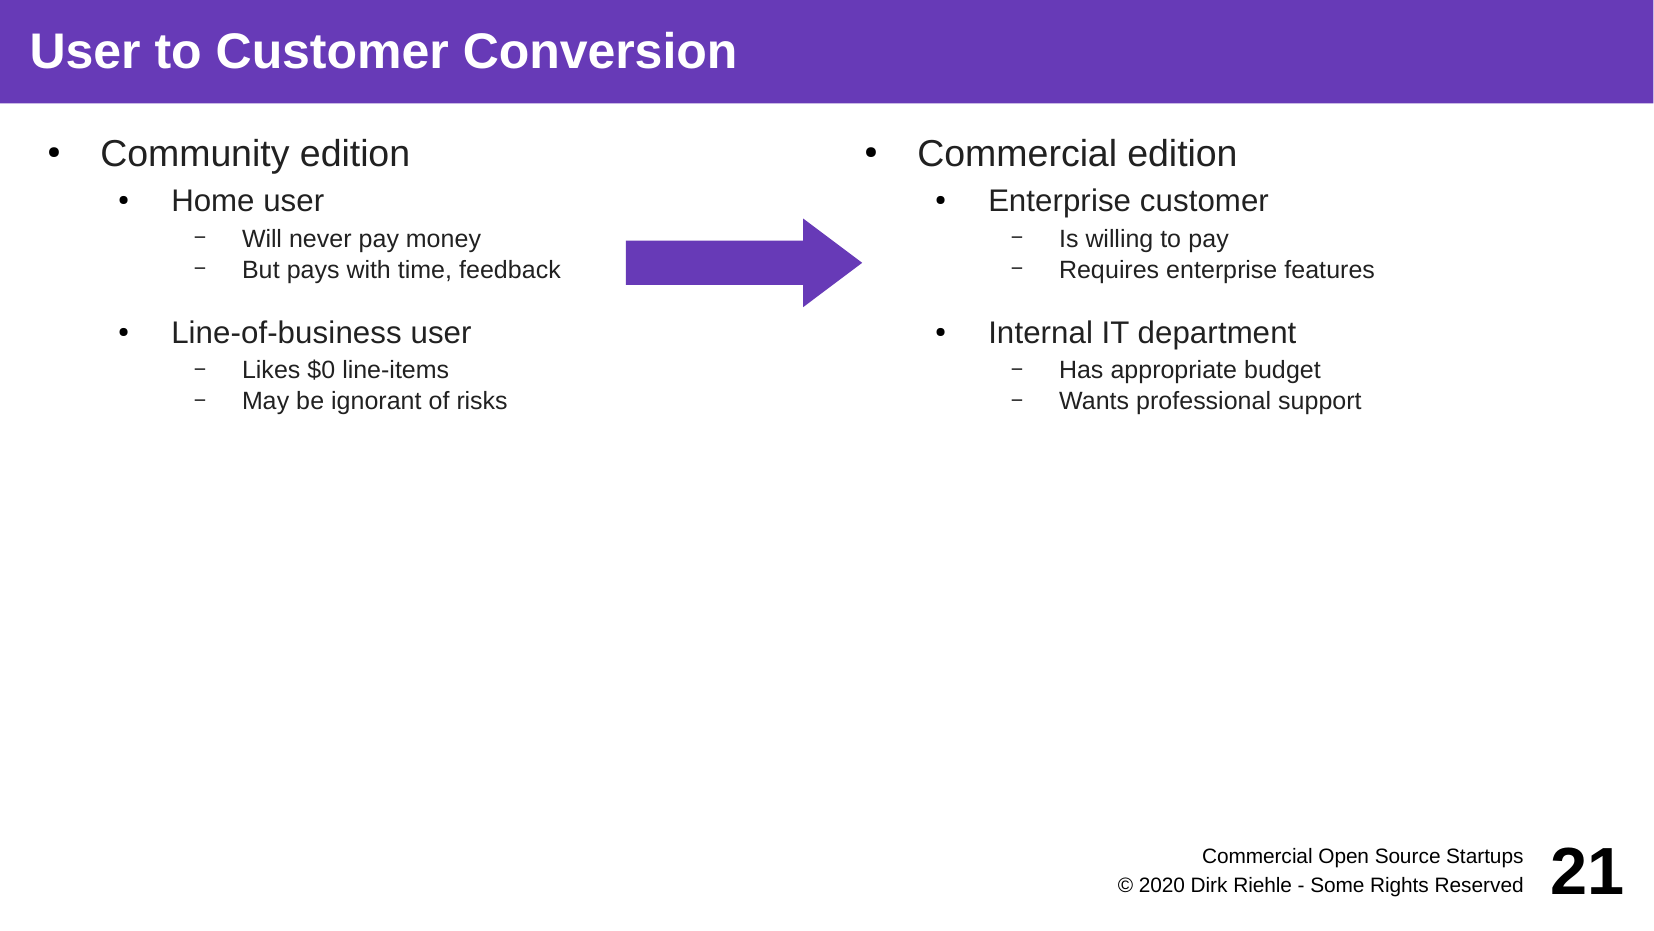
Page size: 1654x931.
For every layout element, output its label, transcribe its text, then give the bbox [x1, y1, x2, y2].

list Community edition Home user Will never pay money But pays with time, feedback Line-of-business user Likes $0 line-items May be ignorant of risks [29, 132, 846, 813]
list Commercial edition Enterprise customer Is willing to pay Requires enterprise features Internal IT department Has appropriate budget Wants professional support [846, 132, 1625, 813]
title User to Customer Conversion [0, 0, 1654, 104]
